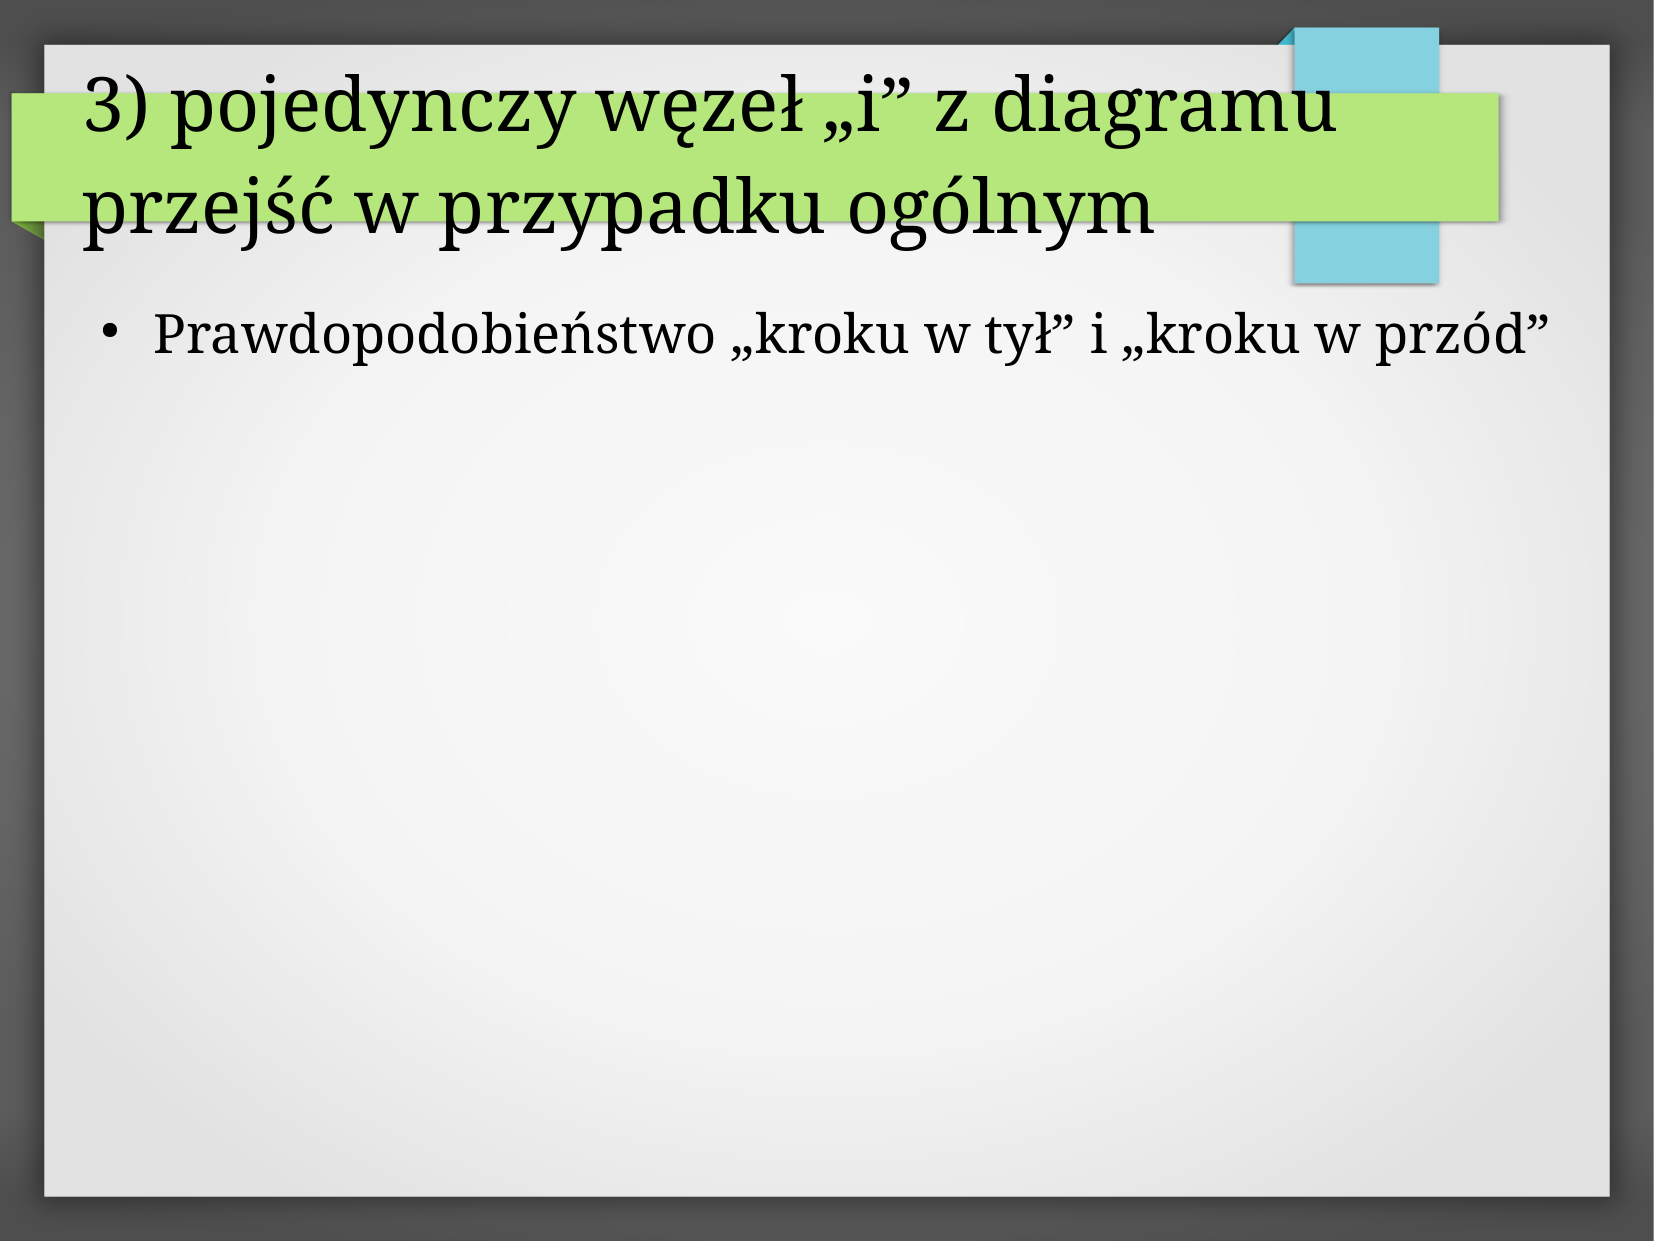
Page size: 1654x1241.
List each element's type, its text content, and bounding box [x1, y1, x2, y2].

picture [0, 0, 1654, 1241]
list Prawdopodobieństwo „kroku w tył” i „kroku w przód” [82, 295, 1571, 1015]
title 3) pojedynczy węzeł „i” z diagramu przejść w przypadku ogólnym [82, 68, 1477, 239]
